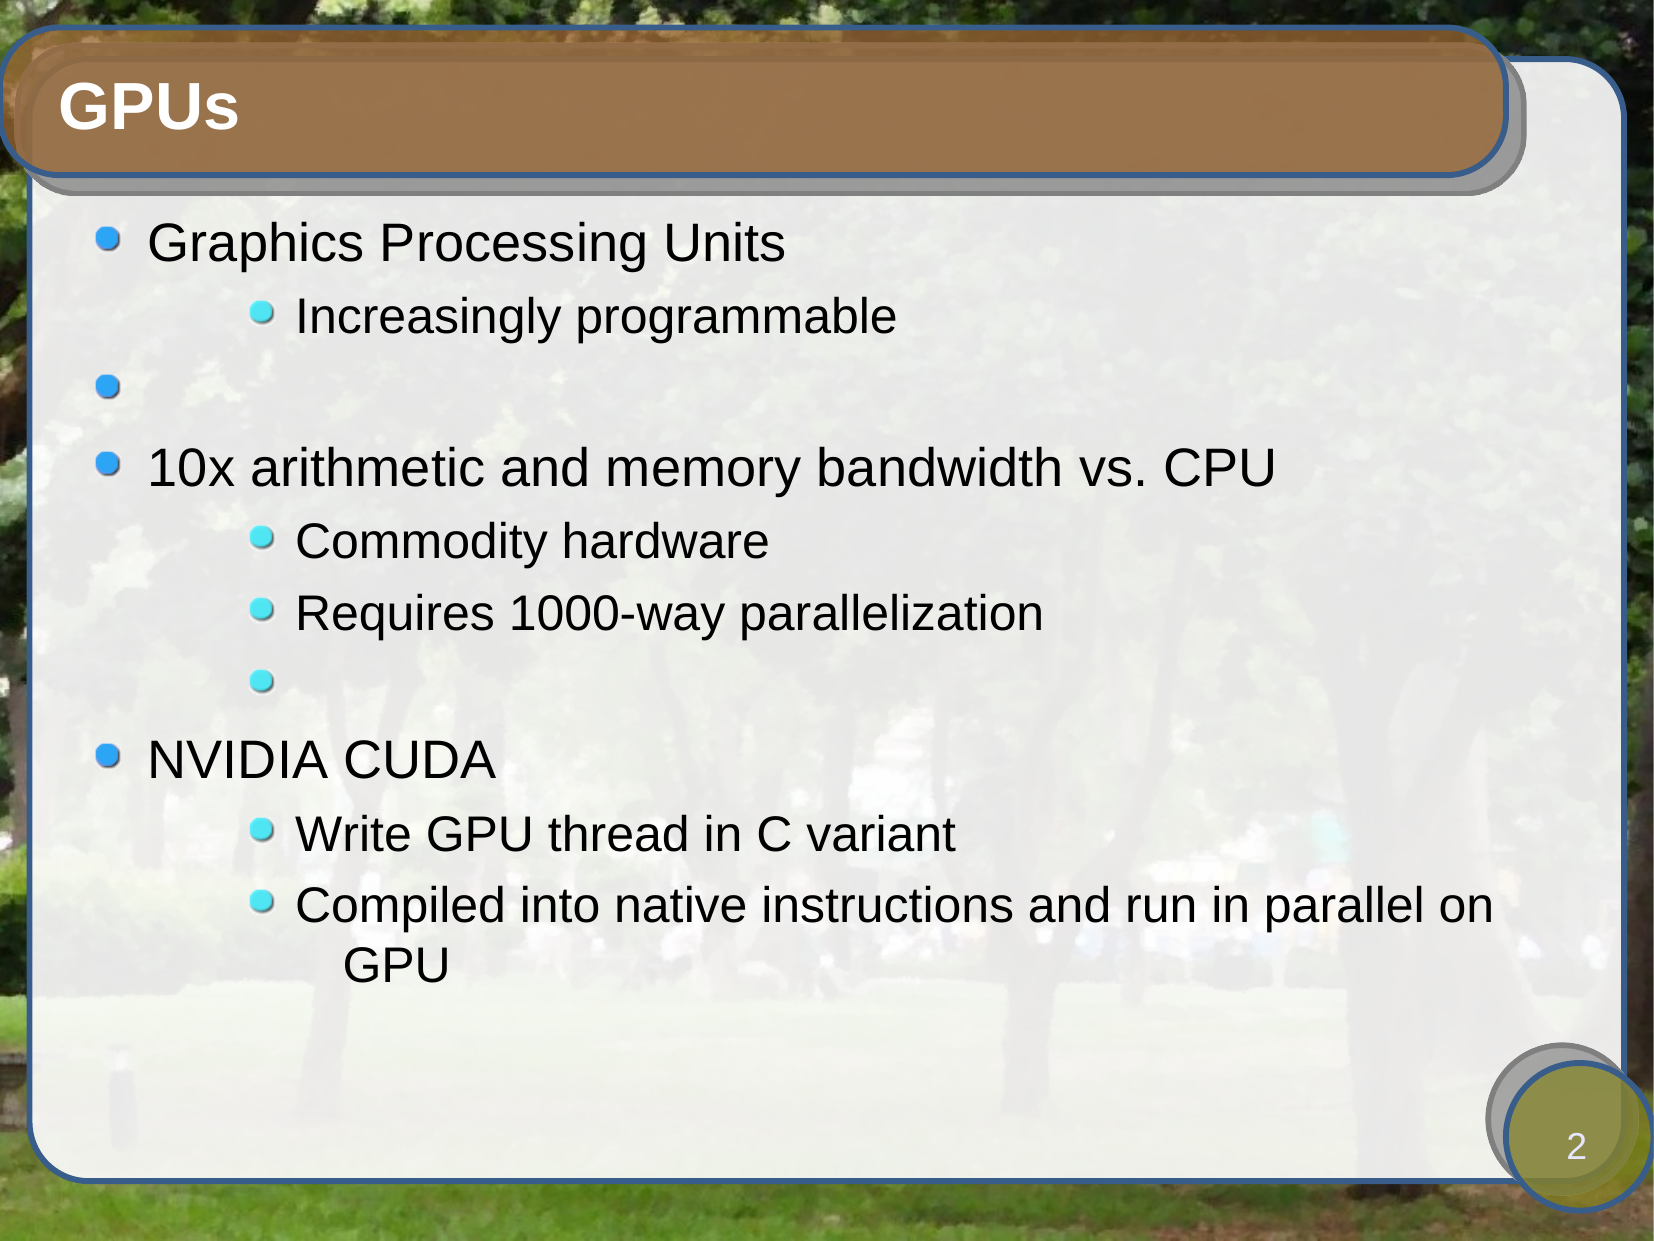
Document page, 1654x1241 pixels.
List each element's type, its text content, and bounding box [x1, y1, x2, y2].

text_box [1529, 1122, 1625, 1179]
list Graphics Processing Units Increasingly programmable 10x arithmetic and memory bandwidth vs. CPU Commodity hardware Requires 1000-way parallelization NVIDIA CUDA Write GPU thread in C variant Compiled into native instructions and run in parallel on GPU [59, 206, 1595, 1137]
title GPUs [59, 36, 1447, 170]
